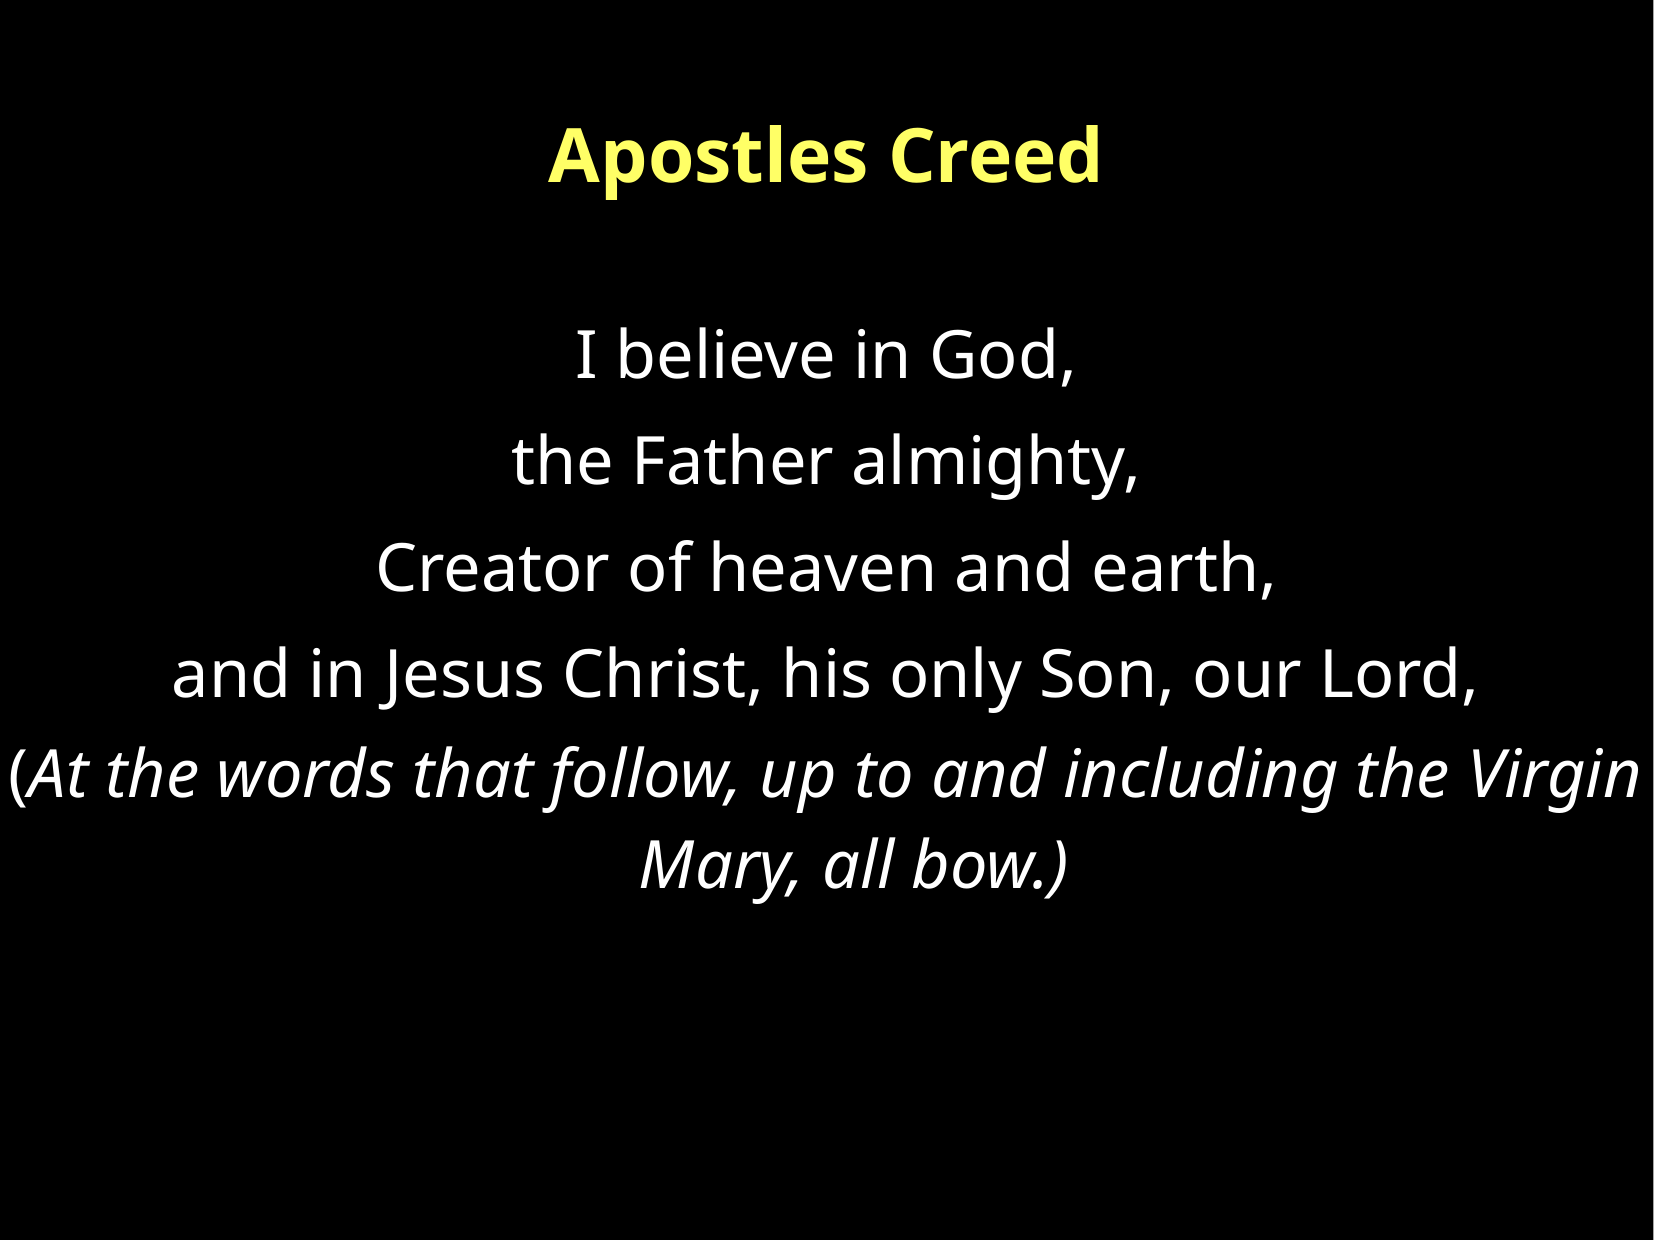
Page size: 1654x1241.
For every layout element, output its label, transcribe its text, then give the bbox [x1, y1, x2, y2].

title Apostles Creed [82, 49, 1571, 257]
list I believe in God, the Father almighty, Creator of heaven and earth, and in Jesus Christ, his only Son, our Lord, (At the words that follow, up to and including the Virgin Mary, all bow.) [0, 307, 1654, 1241]
